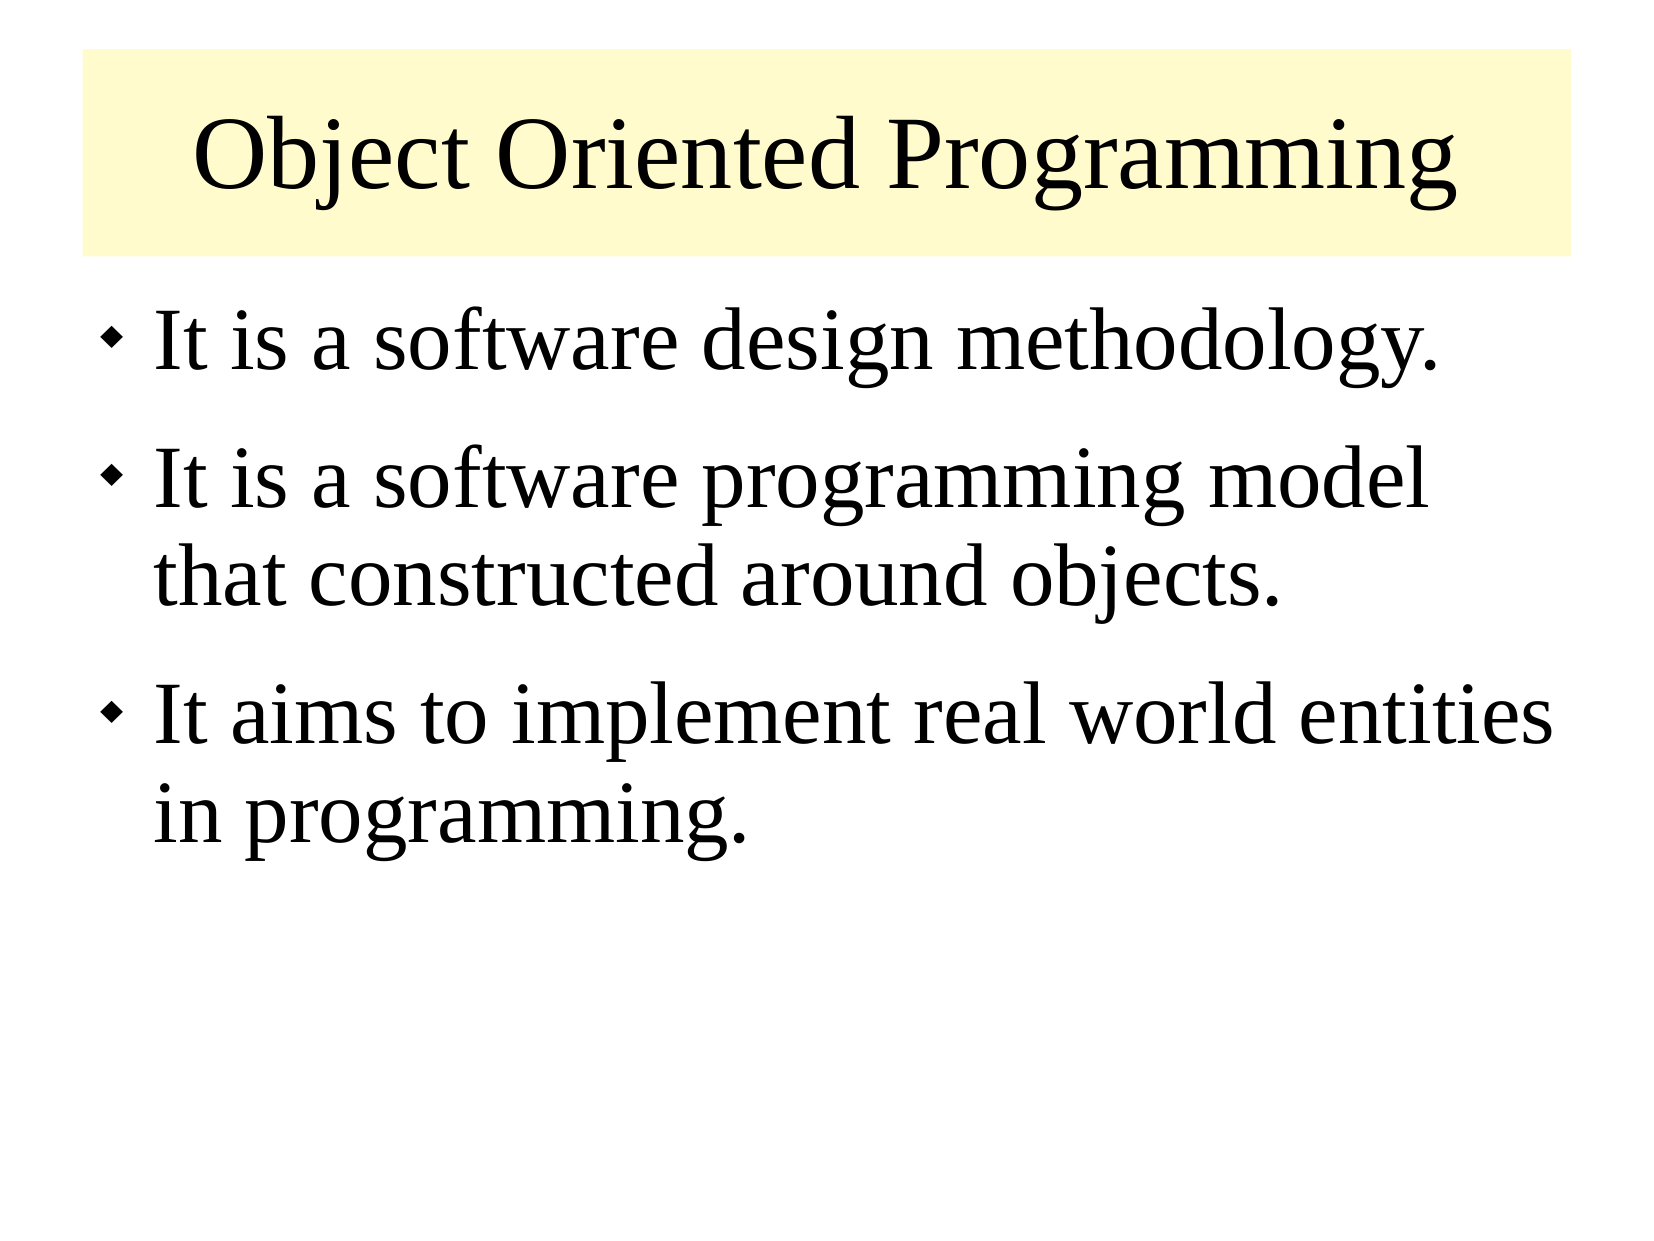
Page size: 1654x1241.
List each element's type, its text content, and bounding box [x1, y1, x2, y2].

title Object Oriented Programming [82, 49, 1571, 257]
list It is a software design methodology. It is a software programming model that constructed around objects. It aims to implement real world entities in programming. [82, 290, 1571, 1010]
